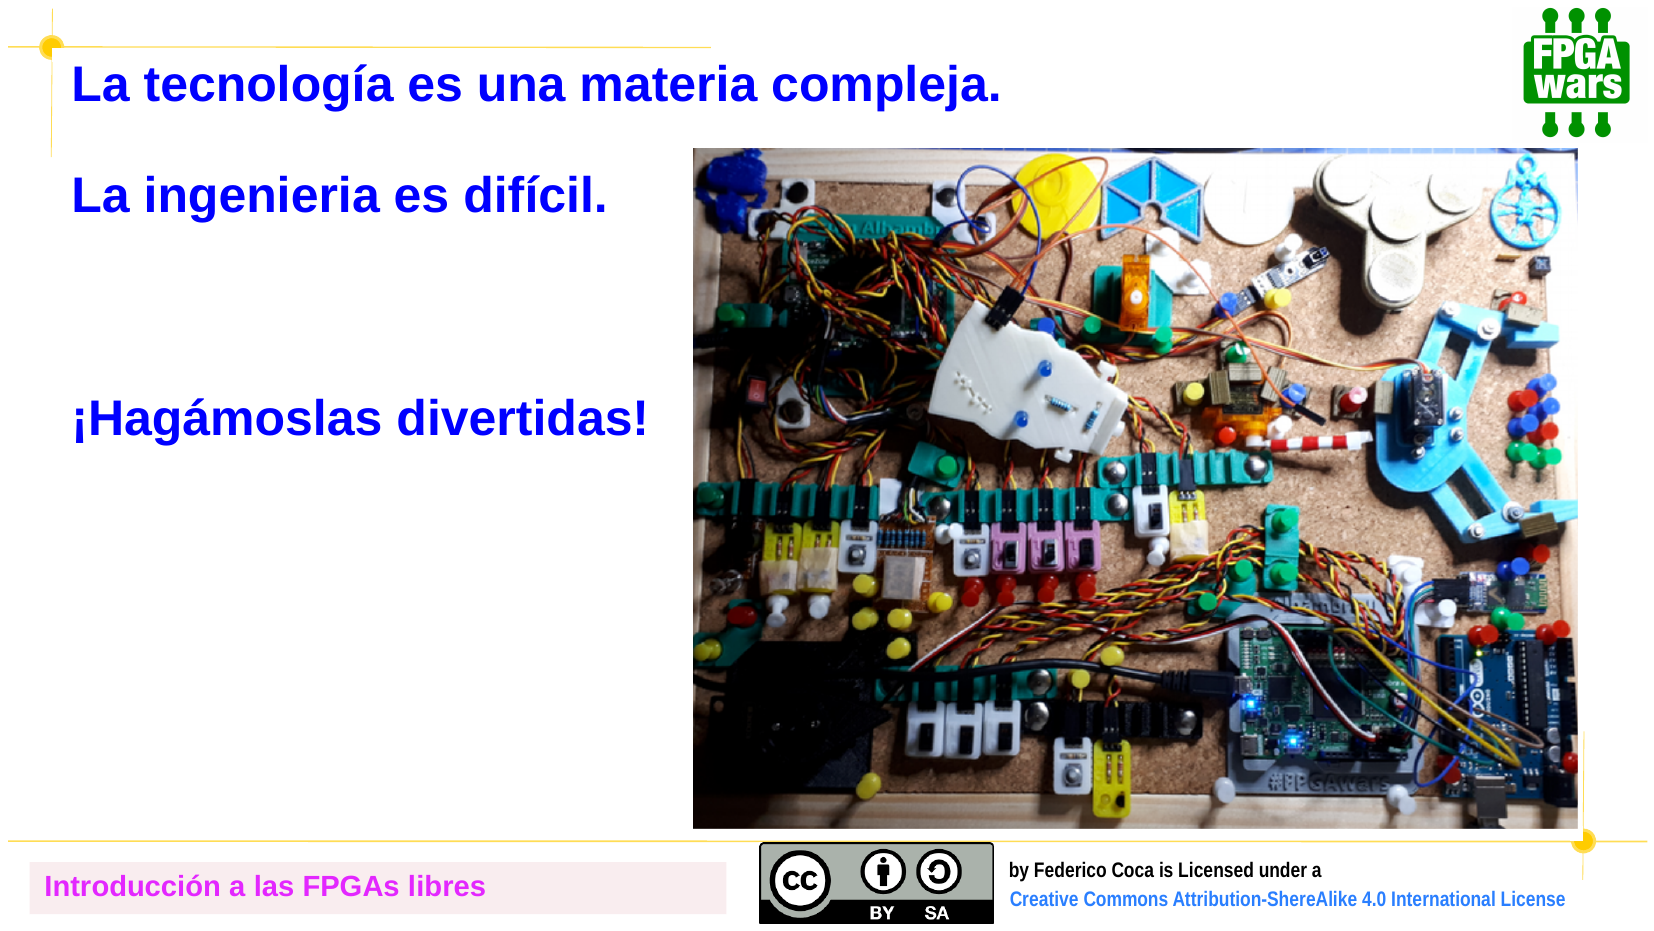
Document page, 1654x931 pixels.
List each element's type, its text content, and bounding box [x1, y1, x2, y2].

text_box La tecnología es una materia compleja. La ingenieria es difícil. ¡Hagámoslas divertidas! [56, 48, 1469, 454]
picture [692, 147, 1578, 829]
picture [1512, 7, 1648, 143]
text_box Introducción a las FPGAs libres [29, 862, 727, 915]
